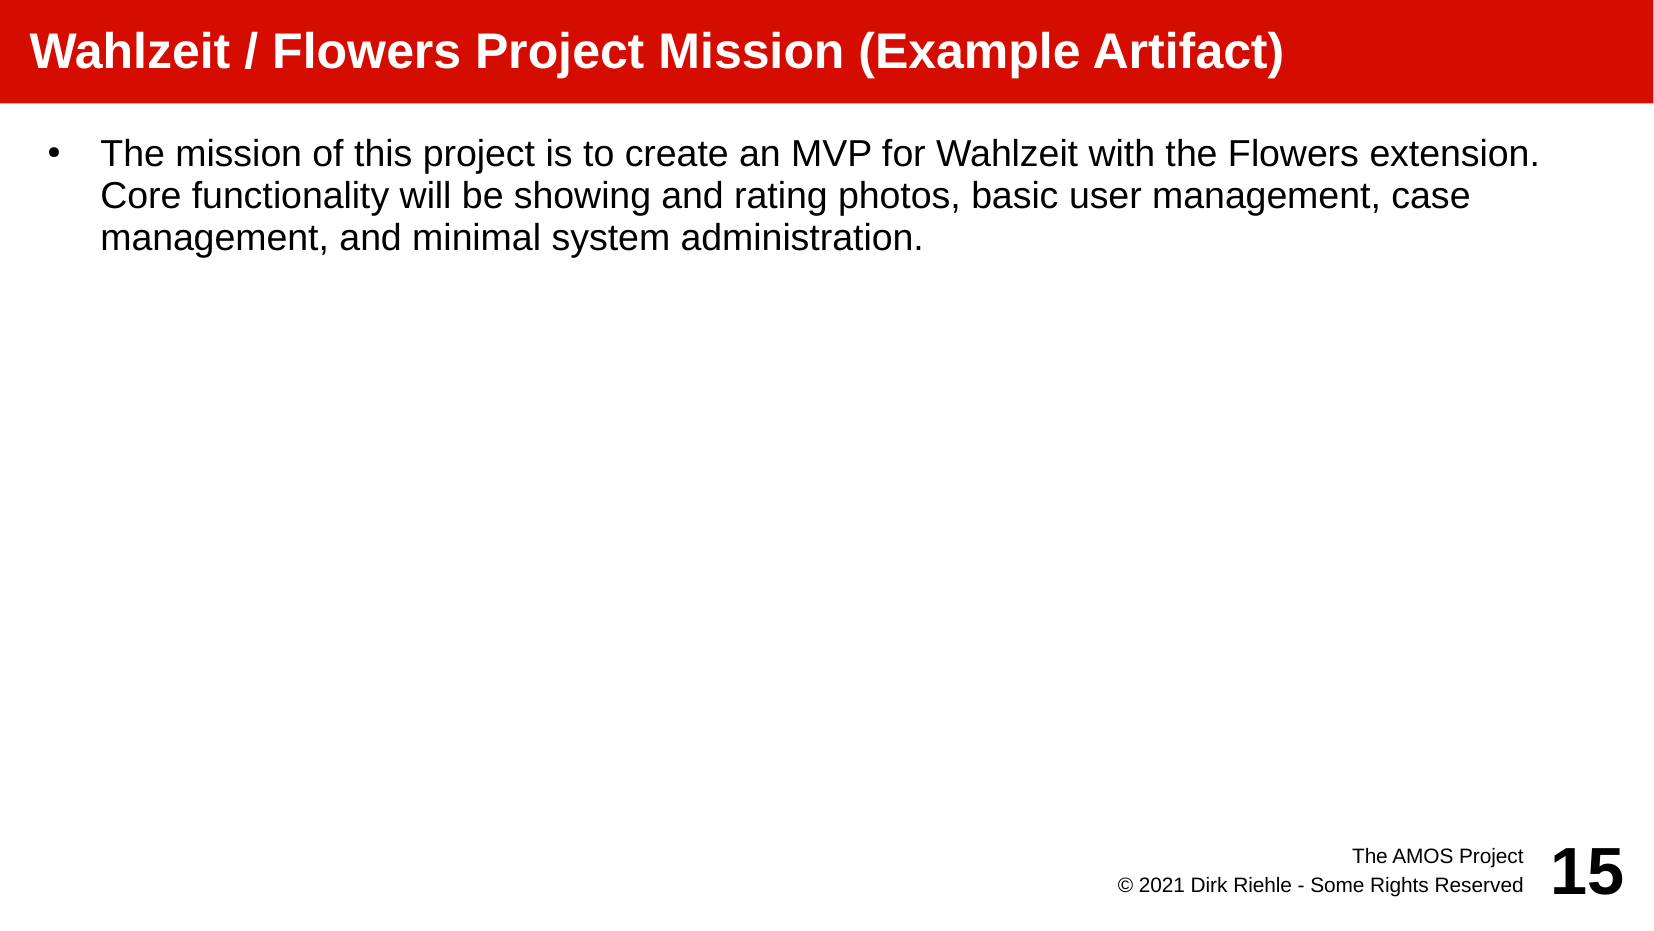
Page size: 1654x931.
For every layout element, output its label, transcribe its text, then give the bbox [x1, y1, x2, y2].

title Wahlzeit / Flowers Project Mission (Example Artifact) [0, 0, 1654, 104]
list The mission of this project is to create an MVP for Wahlzeit with the Flowers extension. Core functionality will be showing and rating photos, basic user management, case management, and minimal system administration. [29, 132, 1625, 813]
